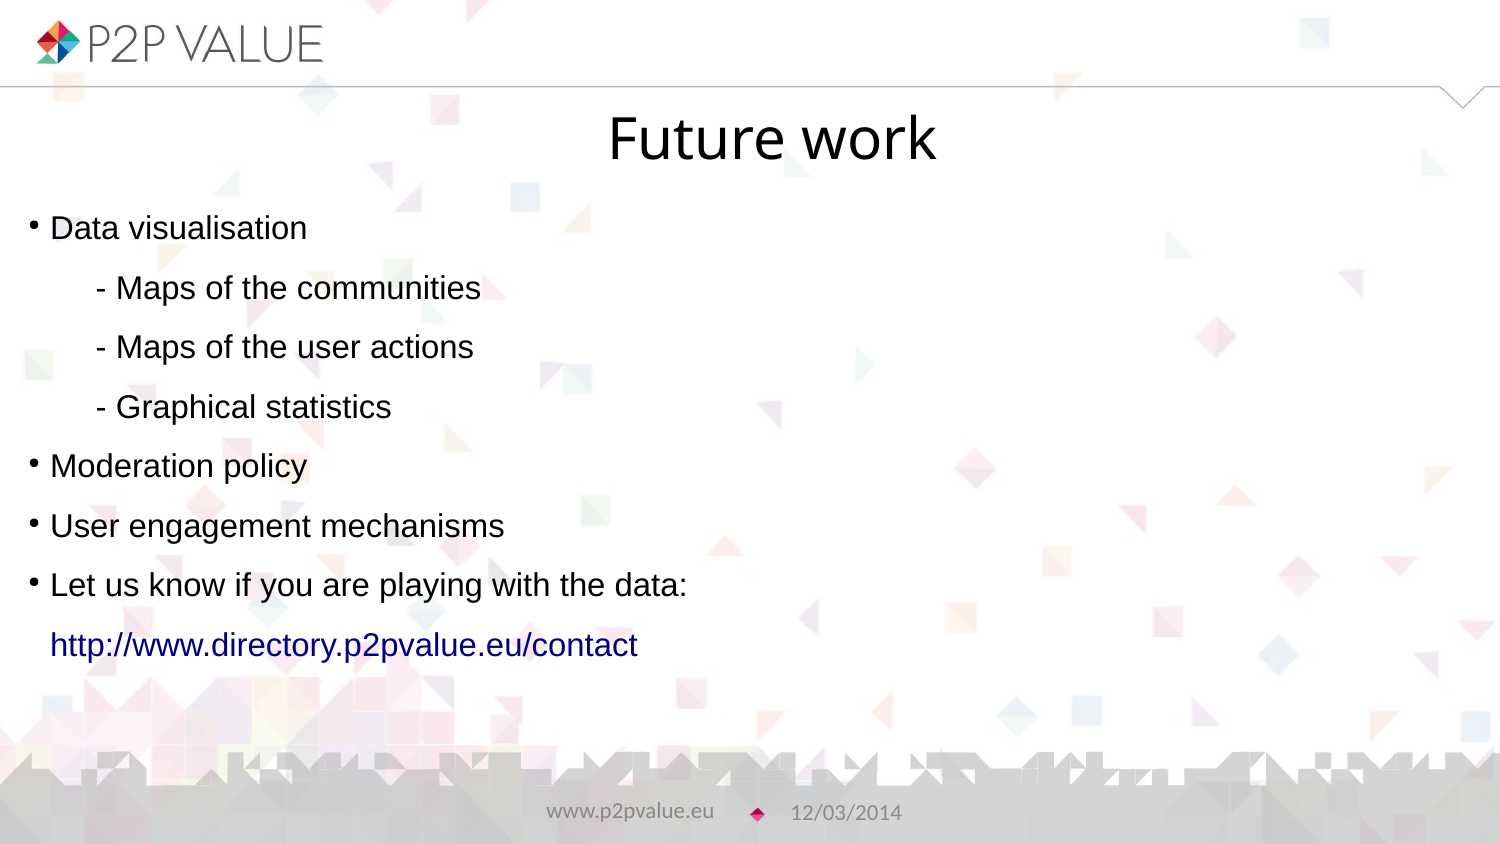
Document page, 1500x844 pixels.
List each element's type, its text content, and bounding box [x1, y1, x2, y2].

title Future work [105, 92, 1441, 180]
subtitle Data visualisation - Maps of the communities - Maps of the user actions - Graphical statistics Moderation policy User engagement mechanisms Let us know if you are playing with the data: http://www.directory.p2pvalue.eu/contact [15, 180, 1496, 790]
text_box www.p2pvalue.eu [540, 789, 759, 829]
slide_number 12/03/2014 [777, 788, 1470, 834]
picture [0, 0, 1500, 844]
